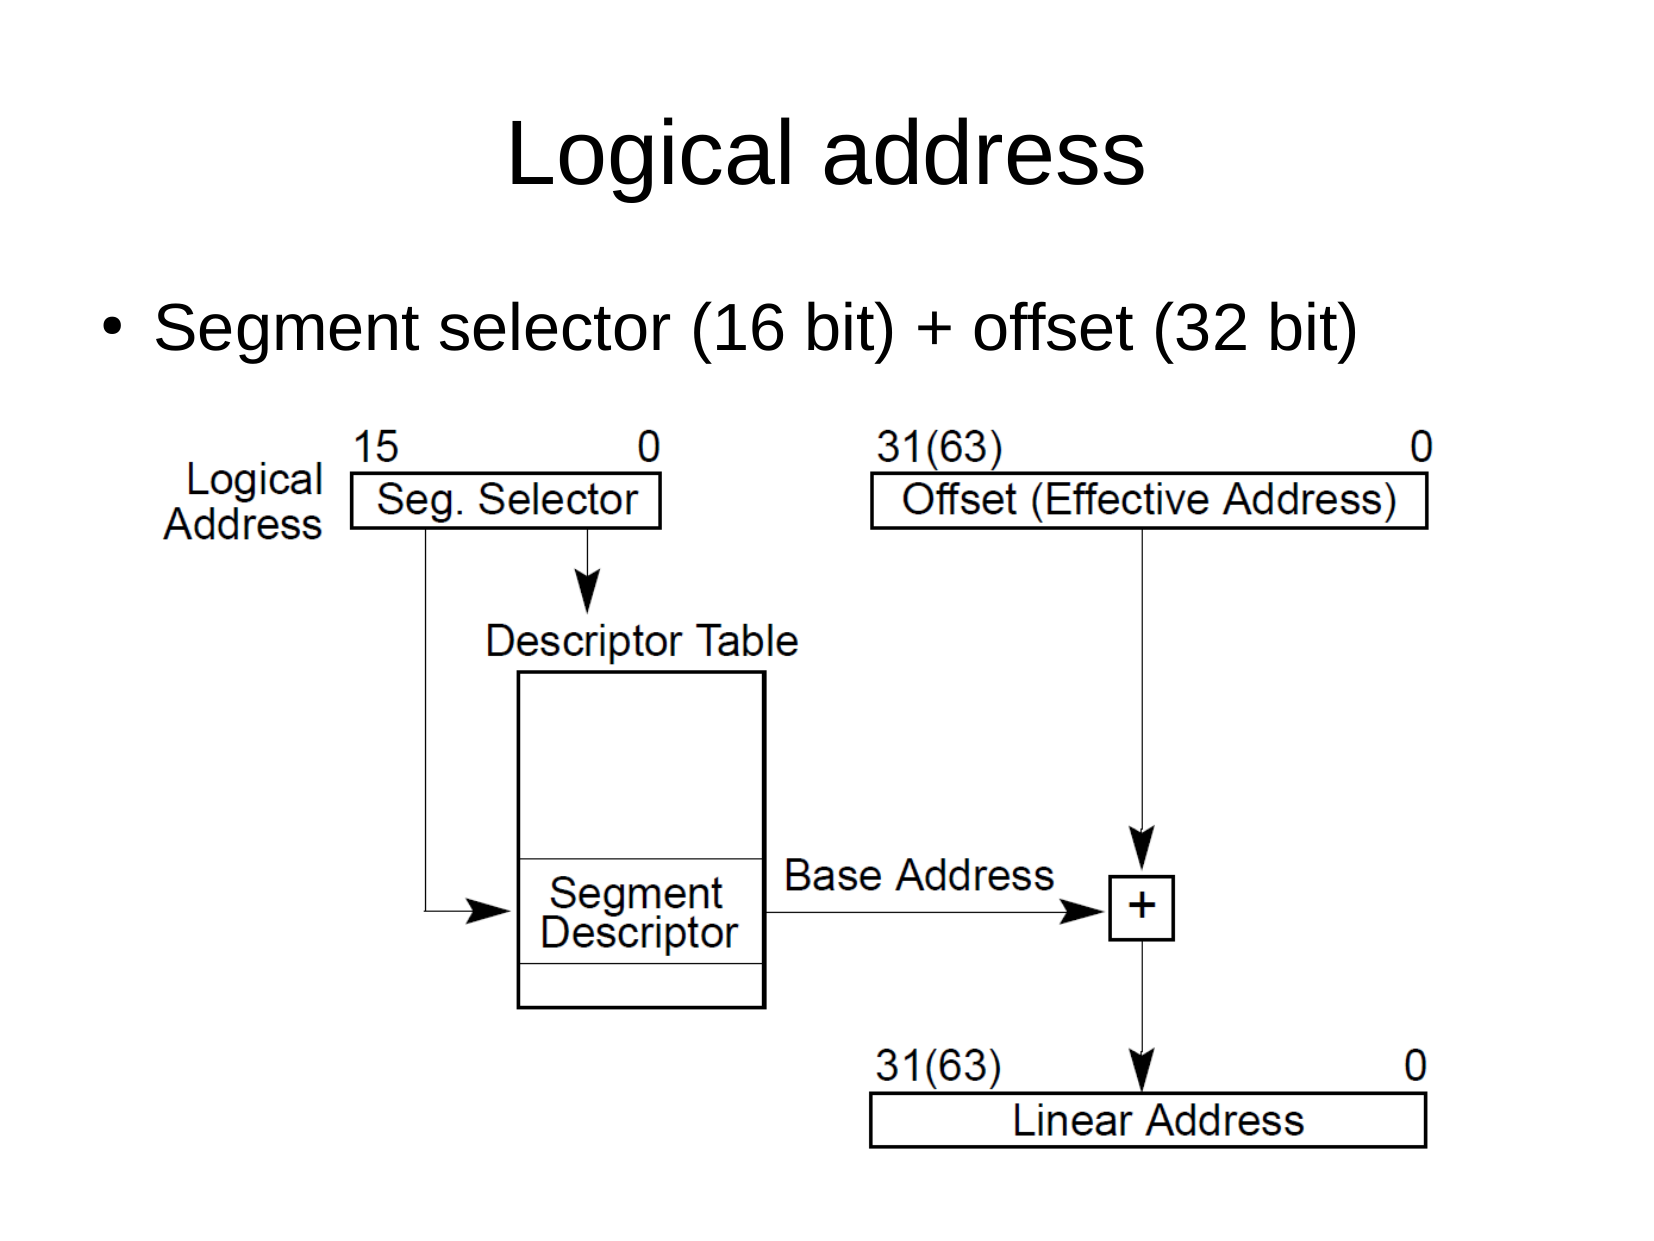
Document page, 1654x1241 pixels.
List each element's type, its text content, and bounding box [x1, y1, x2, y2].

picture [150, 374, 1468, 1163]
list Segment selector (16 bit) + offset (32 bit) [82, 290, 1571, 1010]
title Logical address [82, 49, 1571, 257]
